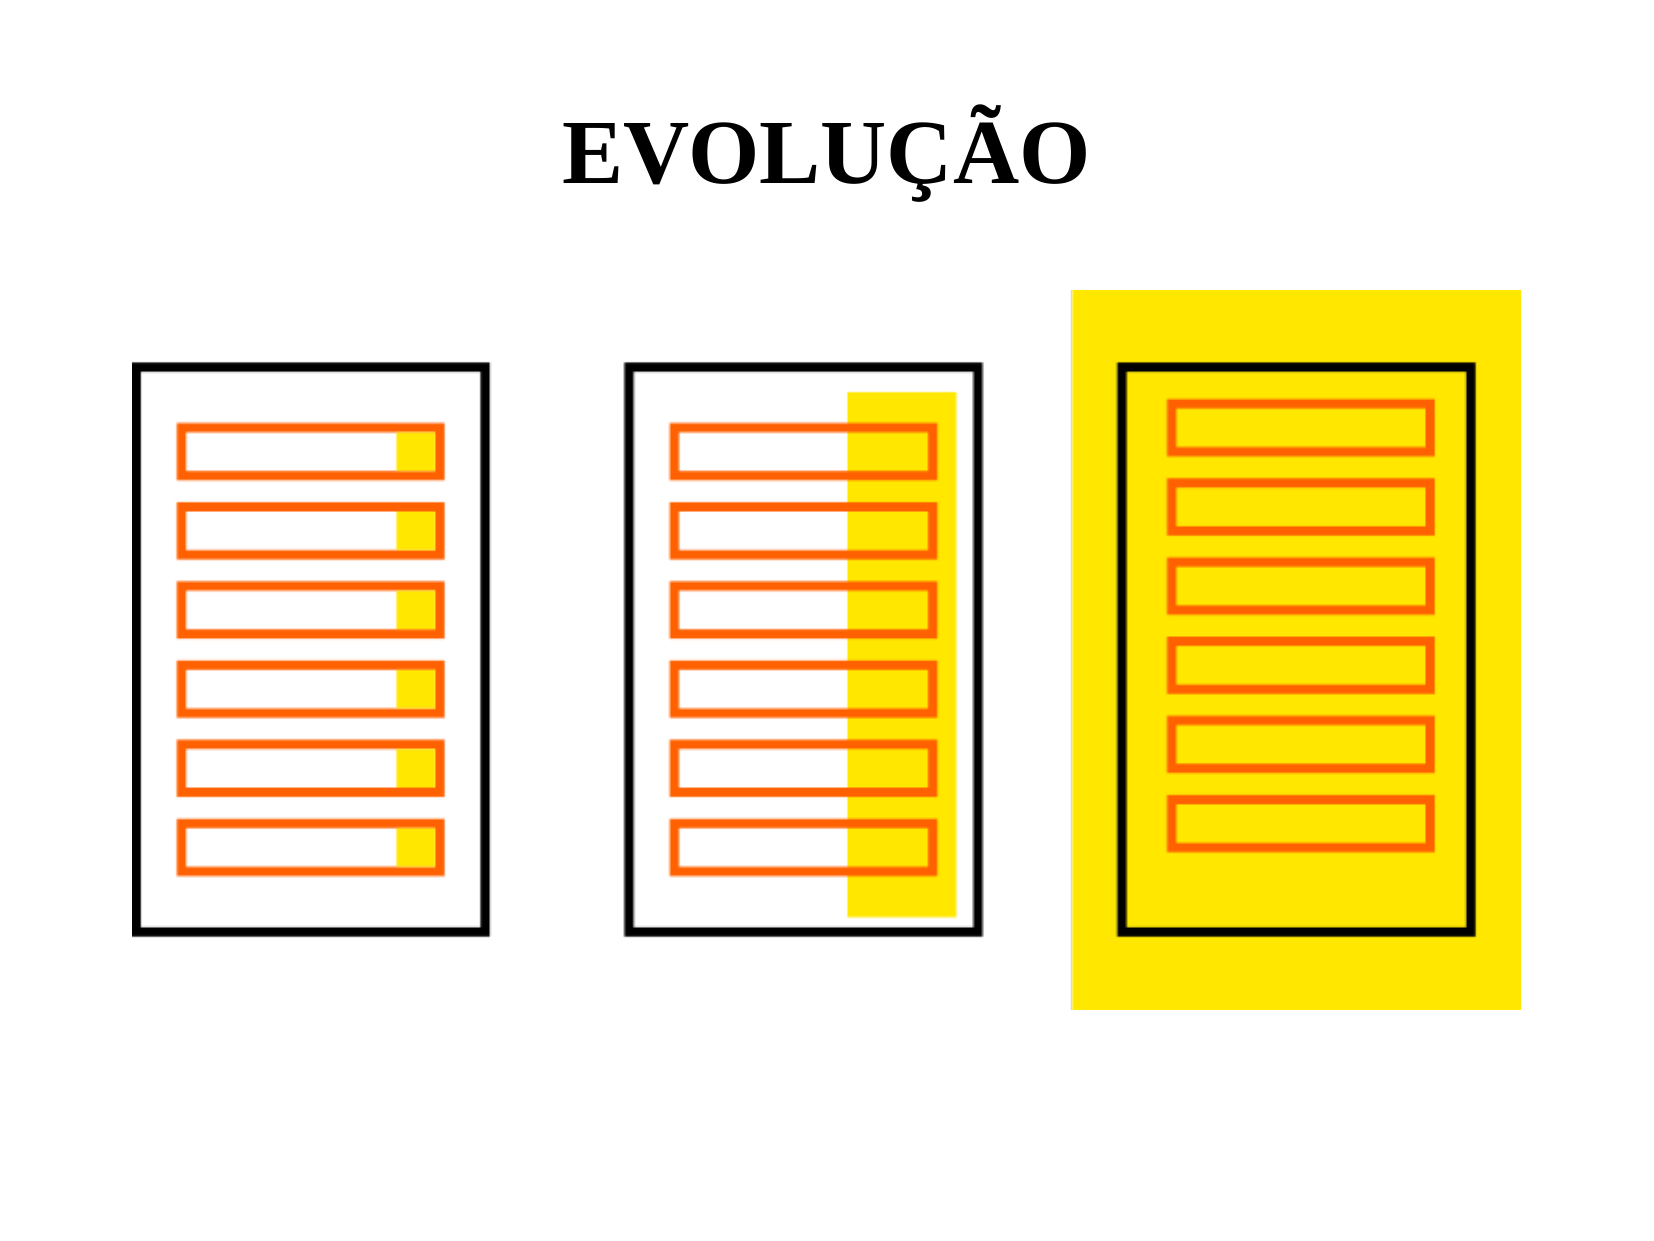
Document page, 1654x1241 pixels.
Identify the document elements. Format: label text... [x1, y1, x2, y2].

picture [132, 290, 1521, 1010]
title EVOLUÇÃO [82, 49, 1571, 257]
